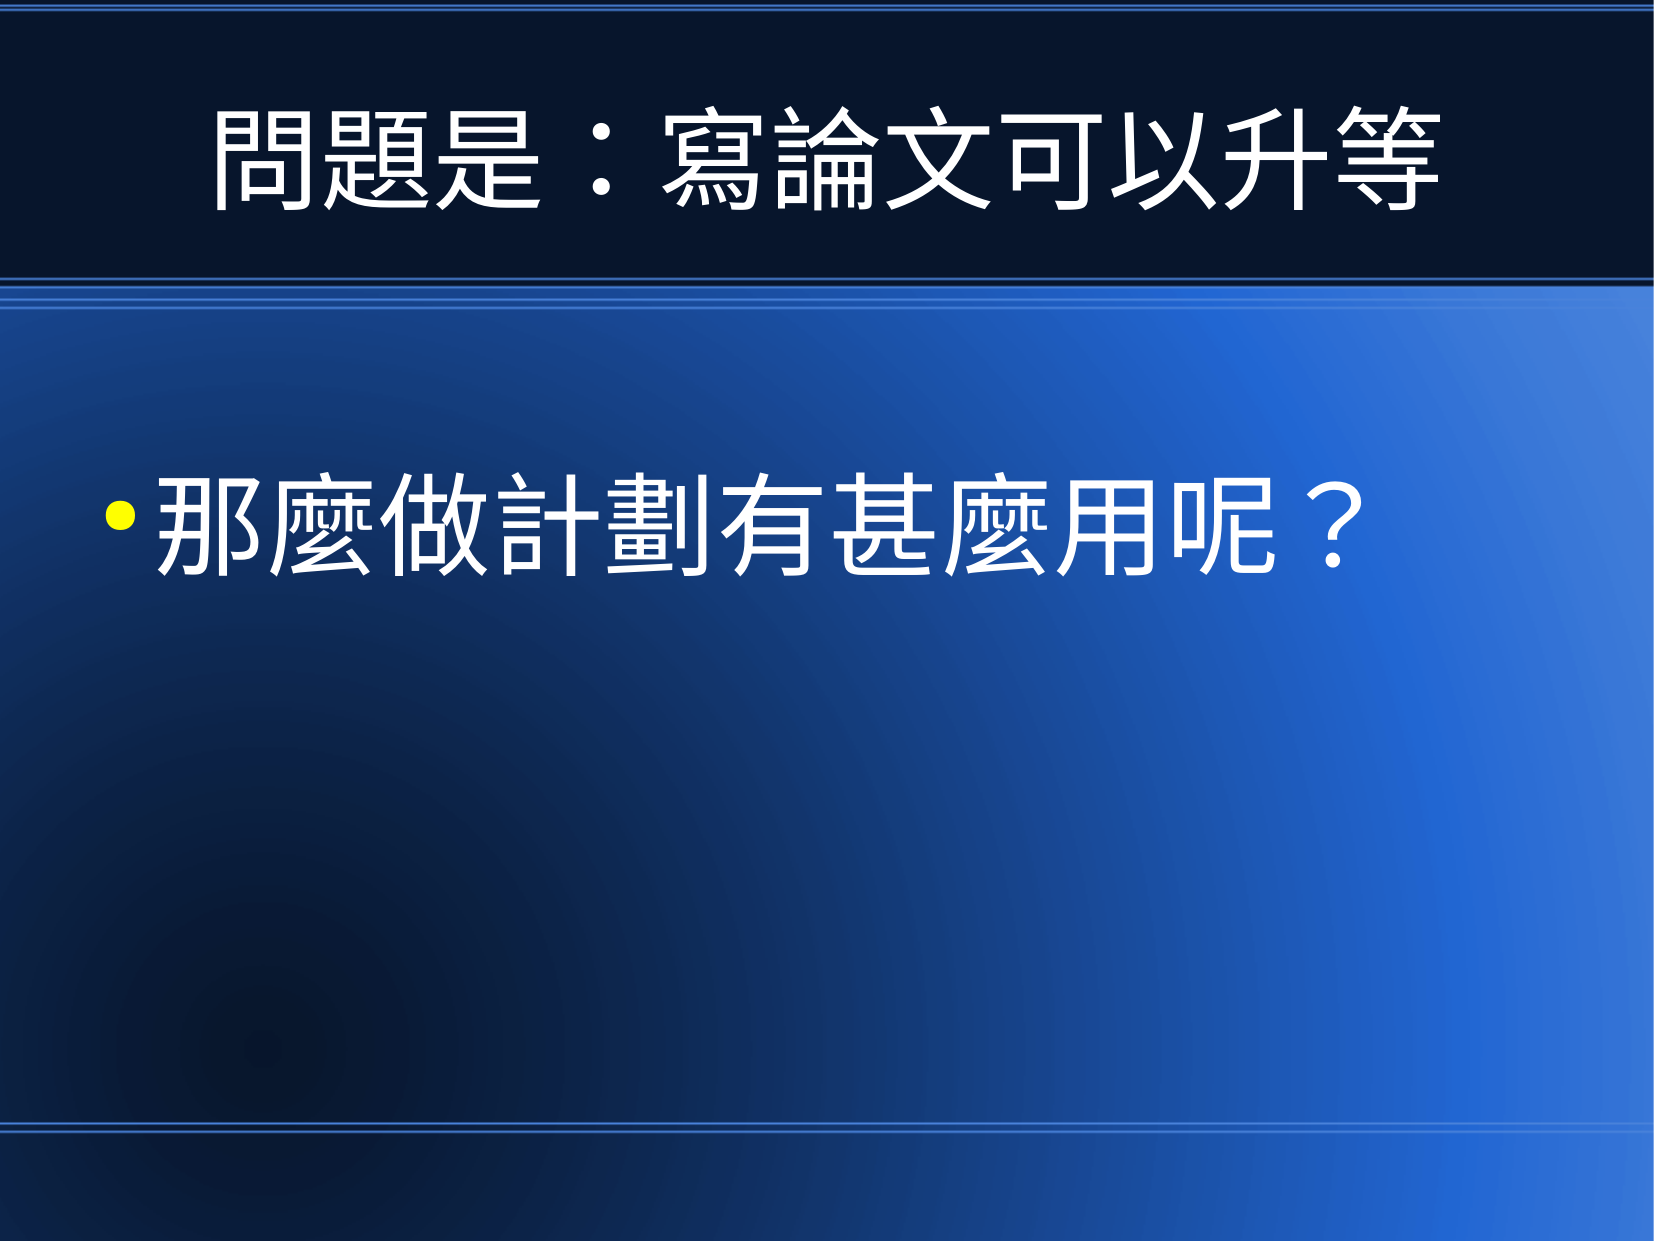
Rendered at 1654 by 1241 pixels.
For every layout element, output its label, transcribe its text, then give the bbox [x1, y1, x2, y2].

list 那麼做計劃有甚麼用呢？ [82, 355, 1571, 1241]
title 問題是：寫論文可以升等 [82, 49, 1571, 257]
picture [0, 0, 1654, 1241]
